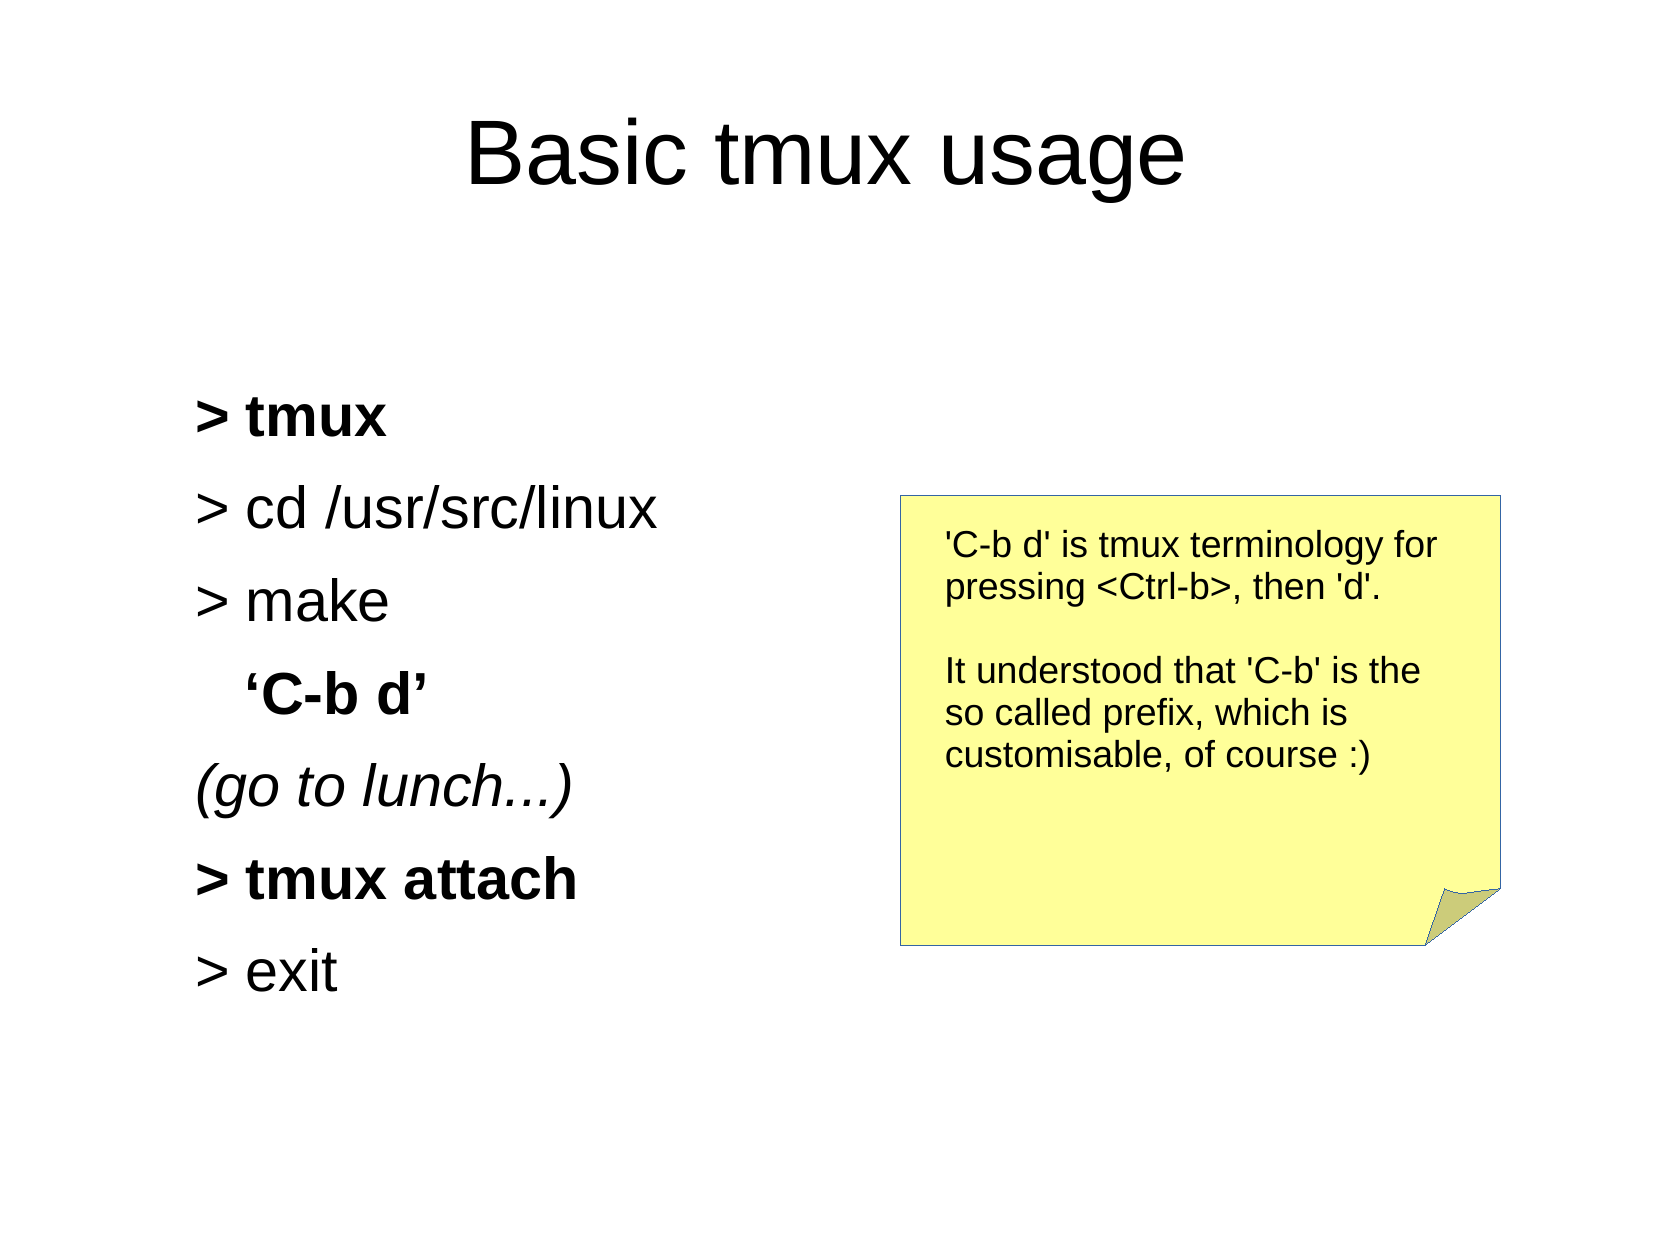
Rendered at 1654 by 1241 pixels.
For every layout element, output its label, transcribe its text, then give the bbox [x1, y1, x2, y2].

list > tmux > cd /usr/src/linux > make ‘C-b d’ (go to lunch...) > tmux attach > exit [195, 290, 1571, 1010]
title Basic tmux usage [82, 49, 1571, 257]
text_box 'C-b d' is tmux terminology for pressing <Ctrl-b>, then 'd'. It understood that 'C-b' is the so called prefix, which is customisable, of course :) [930, 516, 1471, 826]
